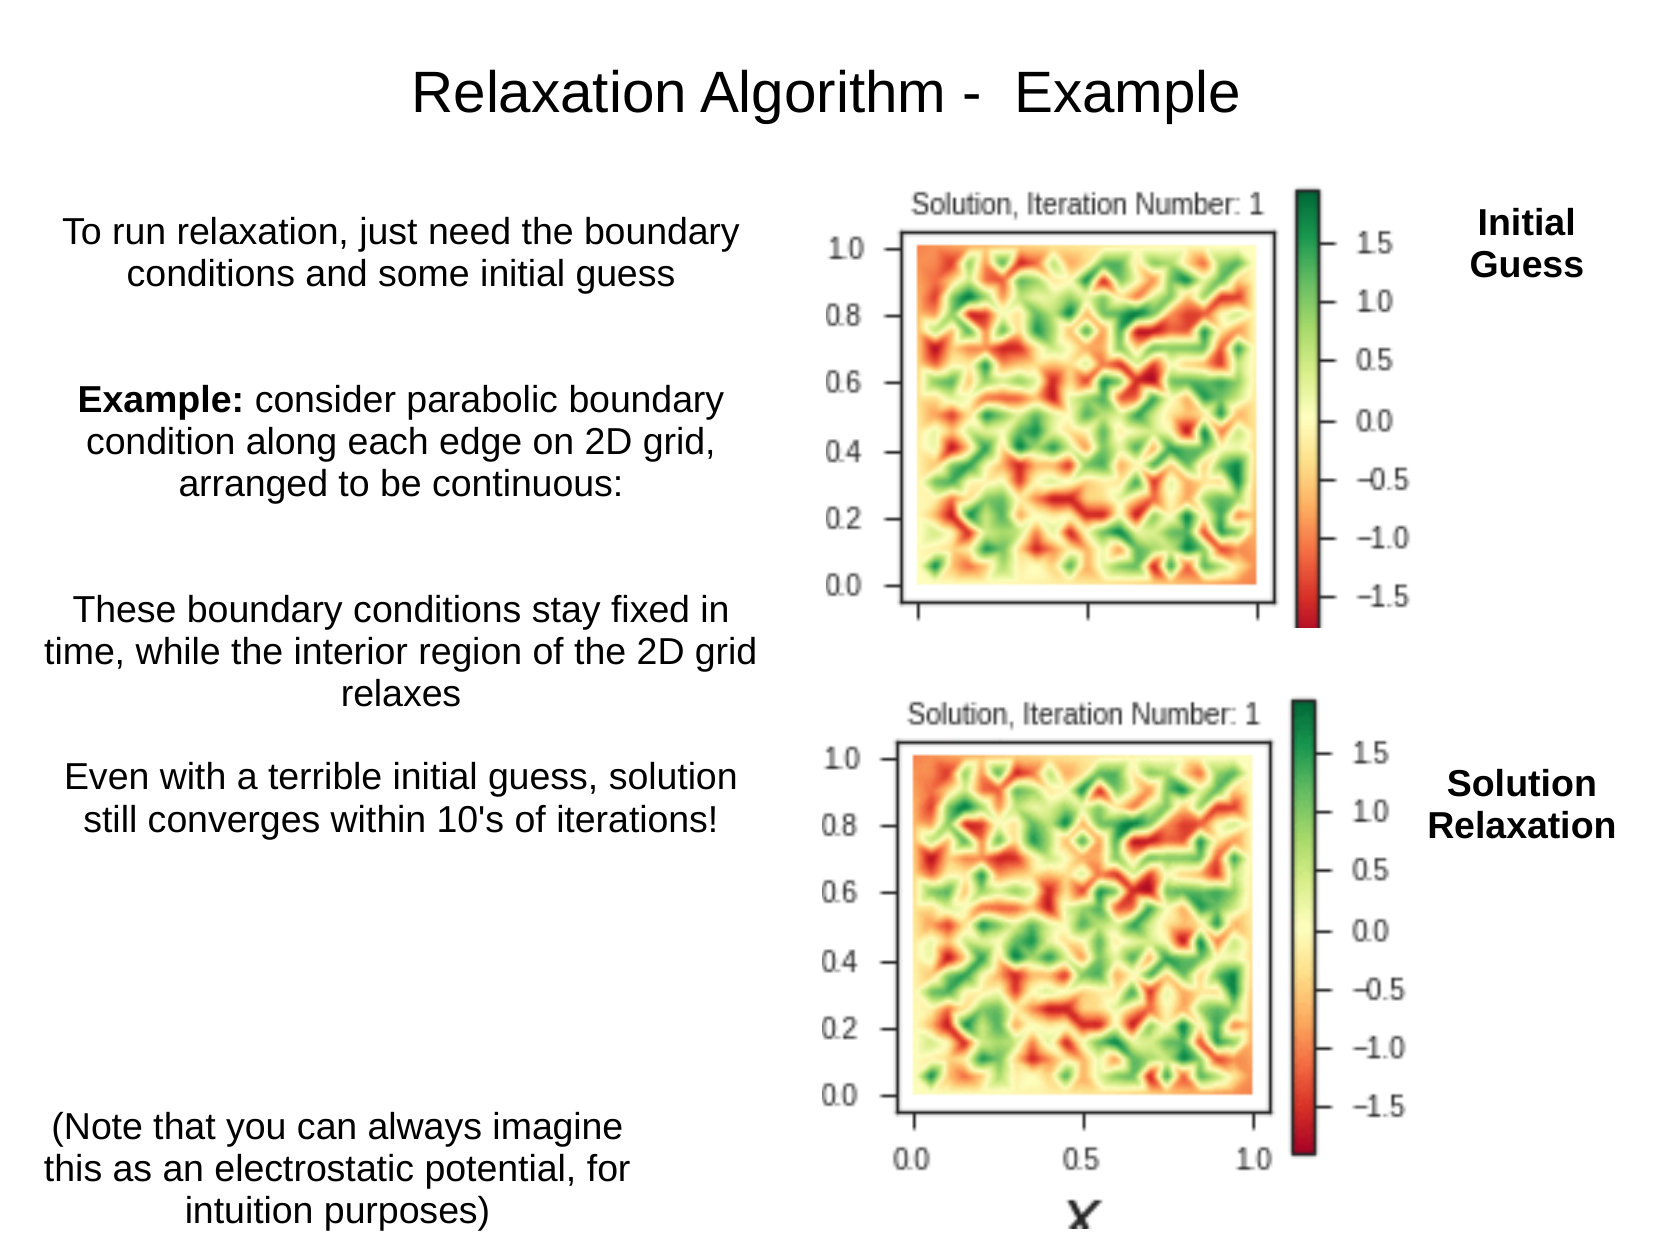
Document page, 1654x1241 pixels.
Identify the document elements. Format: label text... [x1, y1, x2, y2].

text_box (Note that you can always imagine this as an electrostatic potential, for intuition purposes) [15, 1098, 661, 1239]
text_box To run relaxation, just need the boundary conditions and some initial guess Example: consider parabolic boundary condition along each edge on 2D grid, arranged to be continuous: These boundary conditions stay fixed in time, while the interior region of the 2D grid relaxes Even with a terrible initial guess, solution still converges within 10's of iterations! [25, 202, 776, 932]
picture [822, 136, 1427, 1229]
title Relaxation Algorithm - Example [82, 49, 1571, 136]
text_box Solution Relaxation [1406, 755, 1638, 854]
text_box Initial Guess [1451, 193, 1602, 293]
